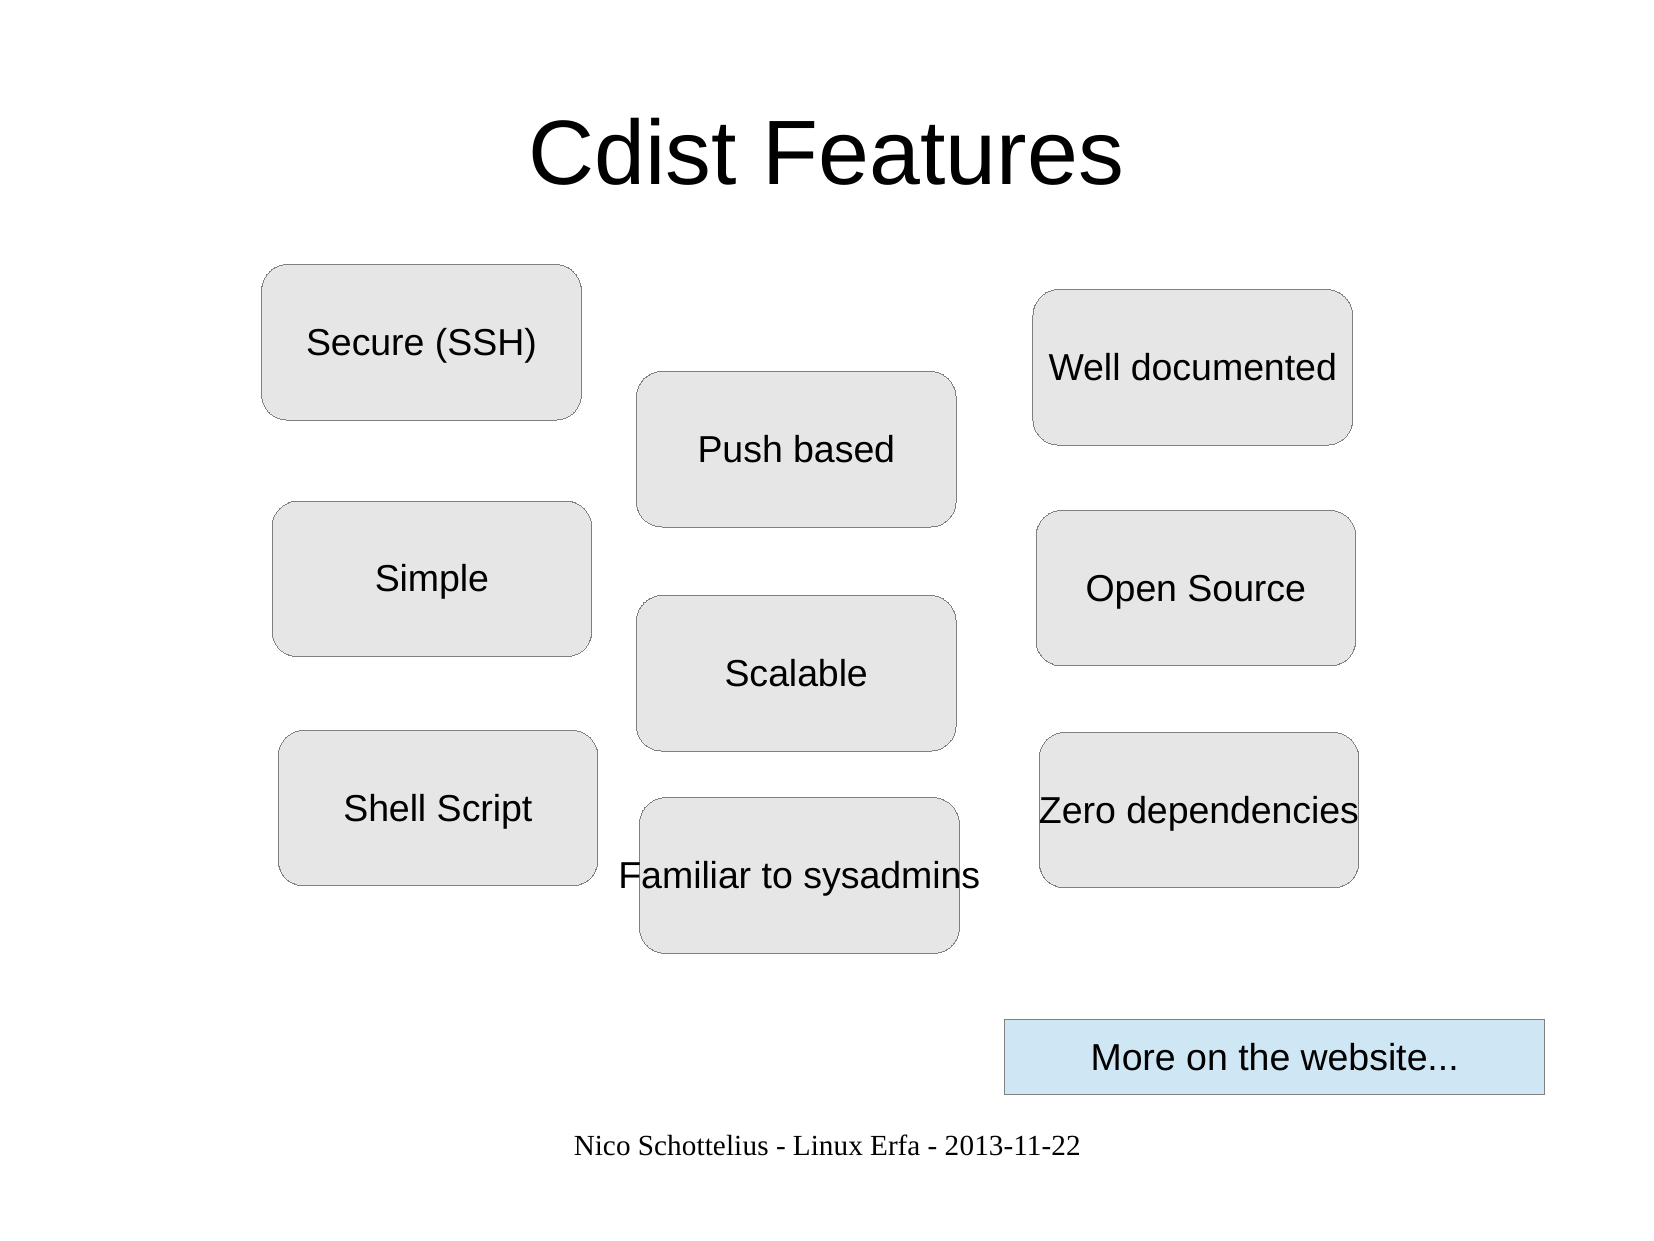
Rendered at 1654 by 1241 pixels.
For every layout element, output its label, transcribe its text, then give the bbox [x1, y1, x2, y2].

text_box Open Source [1036, 510, 1356, 666]
text_box Zero dependencies [1039, 732, 1359, 888]
text_box Push based [636, 371, 957, 528]
text_box Familiar to sysadmins [639, 797, 960, 954]
text_box Simple [272, 501, 592, 657]
text_box Secure (SSH) [261, 264, 582, 421]
text_box More on the website... [1004, 1019, 1545, 1095]
text_box Scalable [636, 595, 957, 752]
title Cdist Features [82, 49, 1571, 257]
text_box Shell Script [278, 730, 598, 886]
text_box Well documented [1032, 289, 1353, 446]
